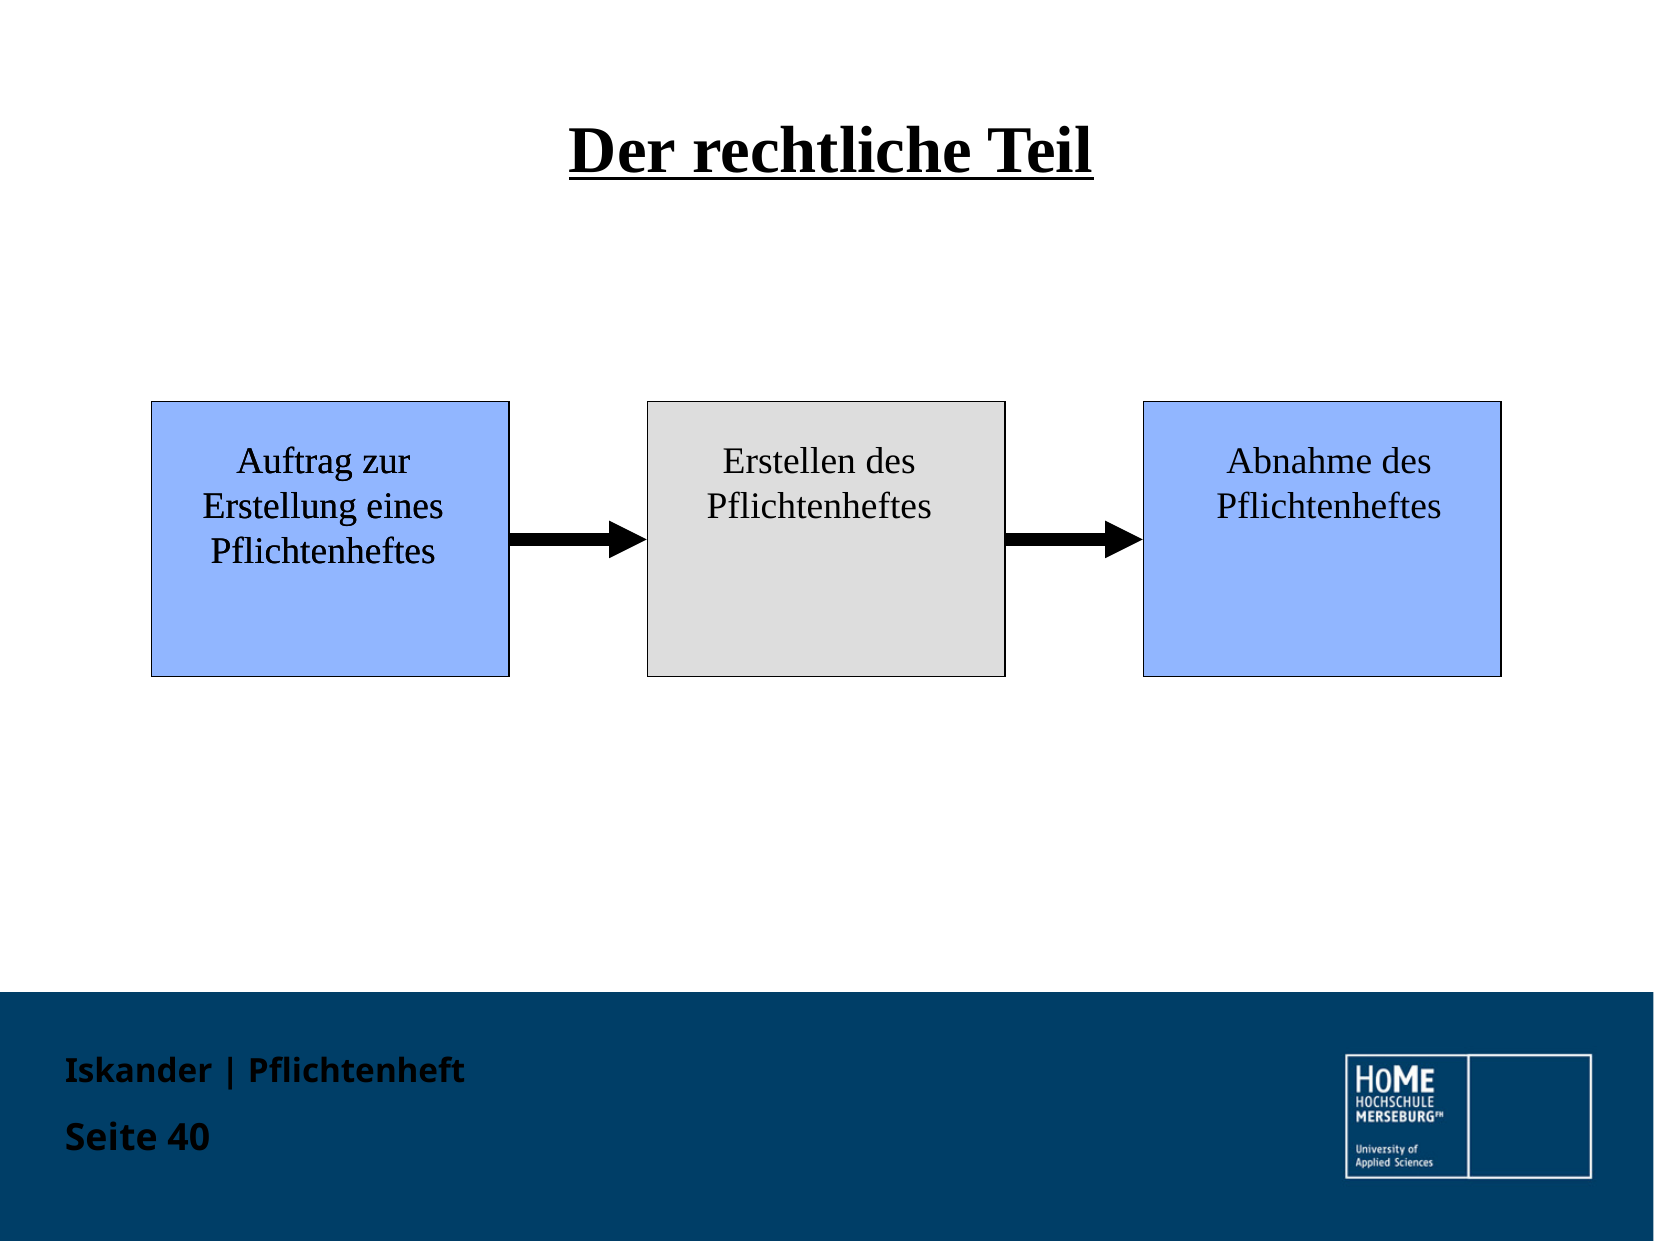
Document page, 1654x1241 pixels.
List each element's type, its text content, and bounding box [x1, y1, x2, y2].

text_box Abnahme des Pflichtenheftes [1184, 429, 1474, 534]
text_box [1143, 401, 1502, 677]
text_box Auftrag zur Erstellung eines Pflichtenheftes [179, 429, 468, 579]
text_box [151, 401, 509, 677]
title Der rechtliche Teil [87, 105, 1576, 313]
text_box [647, 401, 1005, 677]
picture [0, 992, 1654, 1241]
text_box Erstellen des Pflichtenheftes [675, 429, 964, 534]
